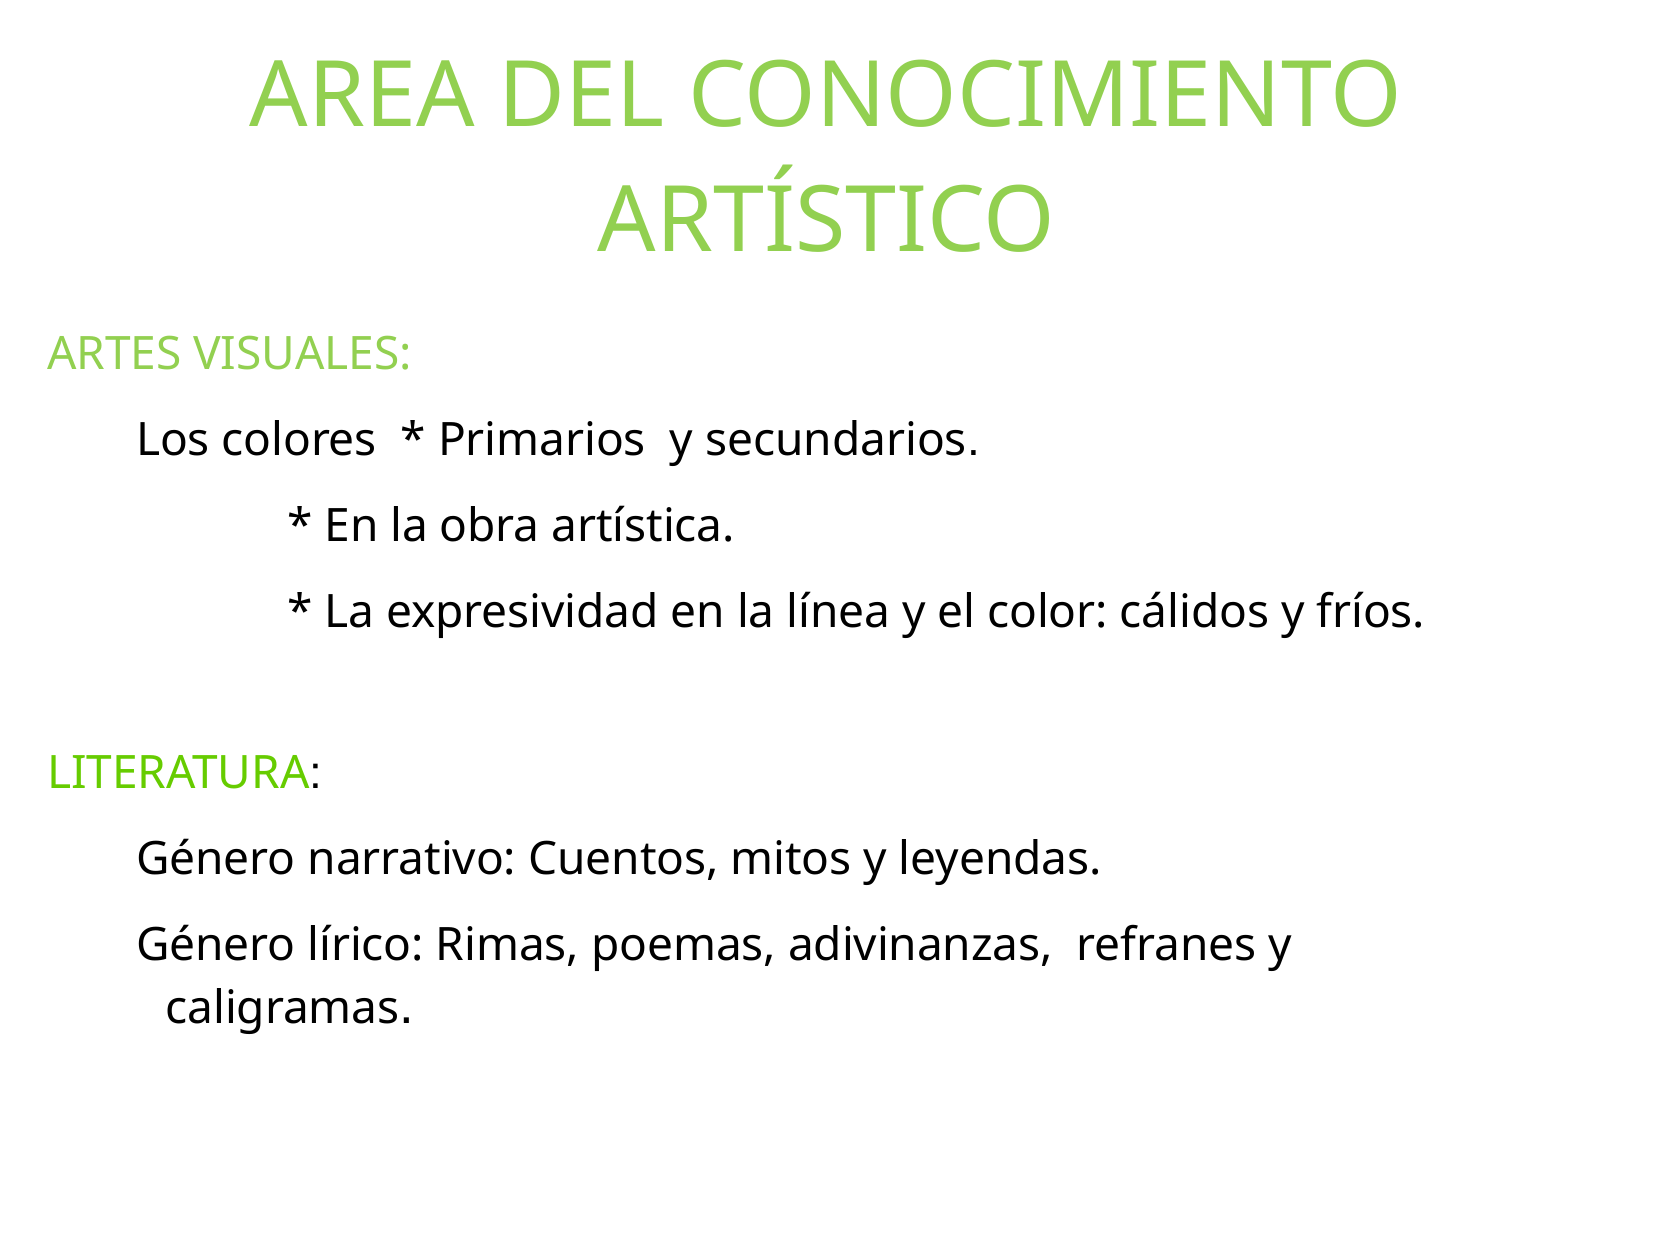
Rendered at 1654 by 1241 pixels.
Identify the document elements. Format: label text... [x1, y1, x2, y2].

list ARTES VISUALES: Los colores * Primarios y secundarios. * En la obra artística. * La expresividad en la línea y el color: cálidos y fríos. LITERATURA: Género narrativo: Cuentos, mitos y leyendas. Género lírico: Rimas, poemas, adivinanzas, refranes y caligramas. [47, 320, 1536, 1040]
title AREA DEL CONOCIMIENTO ARTÍSTICO [82, 24, 1571, 282]
